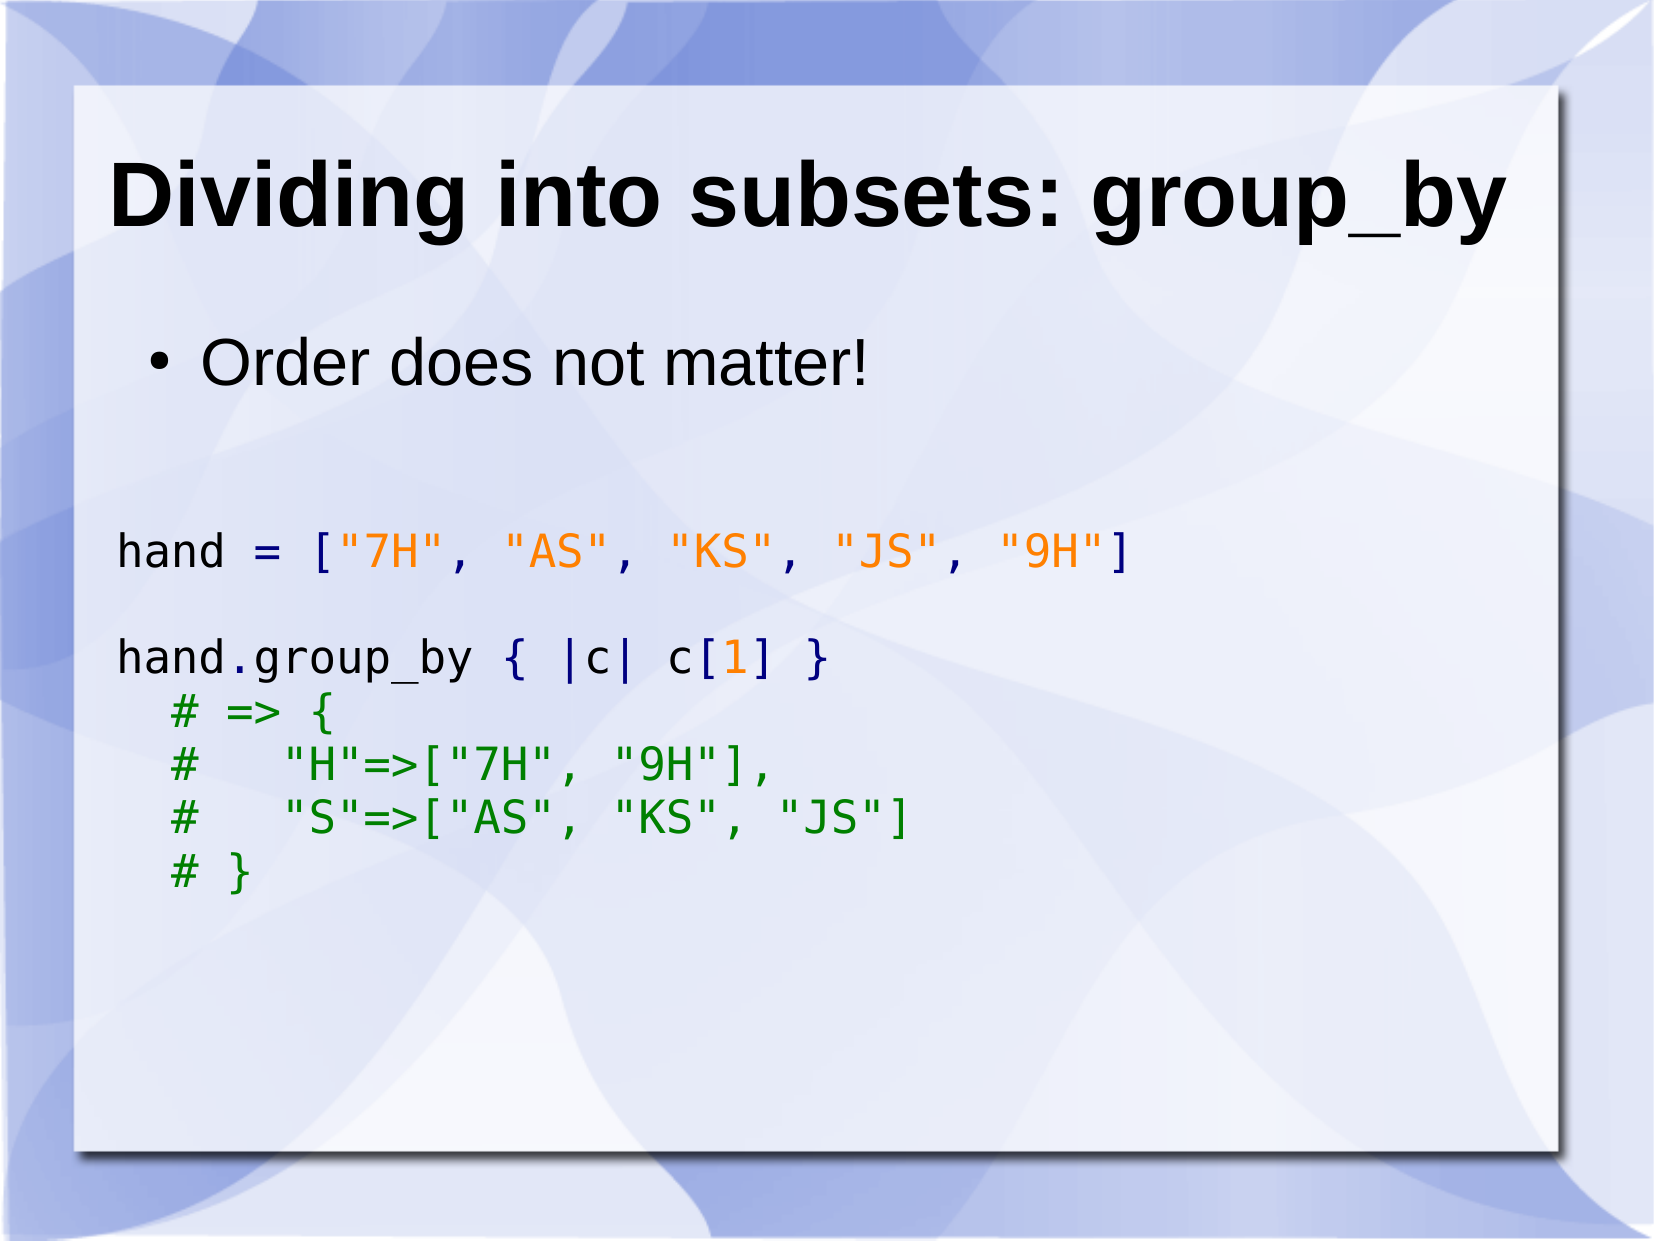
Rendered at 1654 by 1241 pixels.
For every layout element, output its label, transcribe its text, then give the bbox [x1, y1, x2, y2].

text_box hand = ["7H", "AS", "KS", "JS", "9H"] hand.group_by { |c| c[1] } # => { # "H"=>["7H", "9H"], # "S"=>["AS", "KS", "JS"] # } [116, 525, 1463, 1013]
picture [0, 0, 1654, 1241]
list Order does not matter! [129, 324, 1489, 451]
title Dividing into subsets: group_by [82, 90, 1536, 298]
